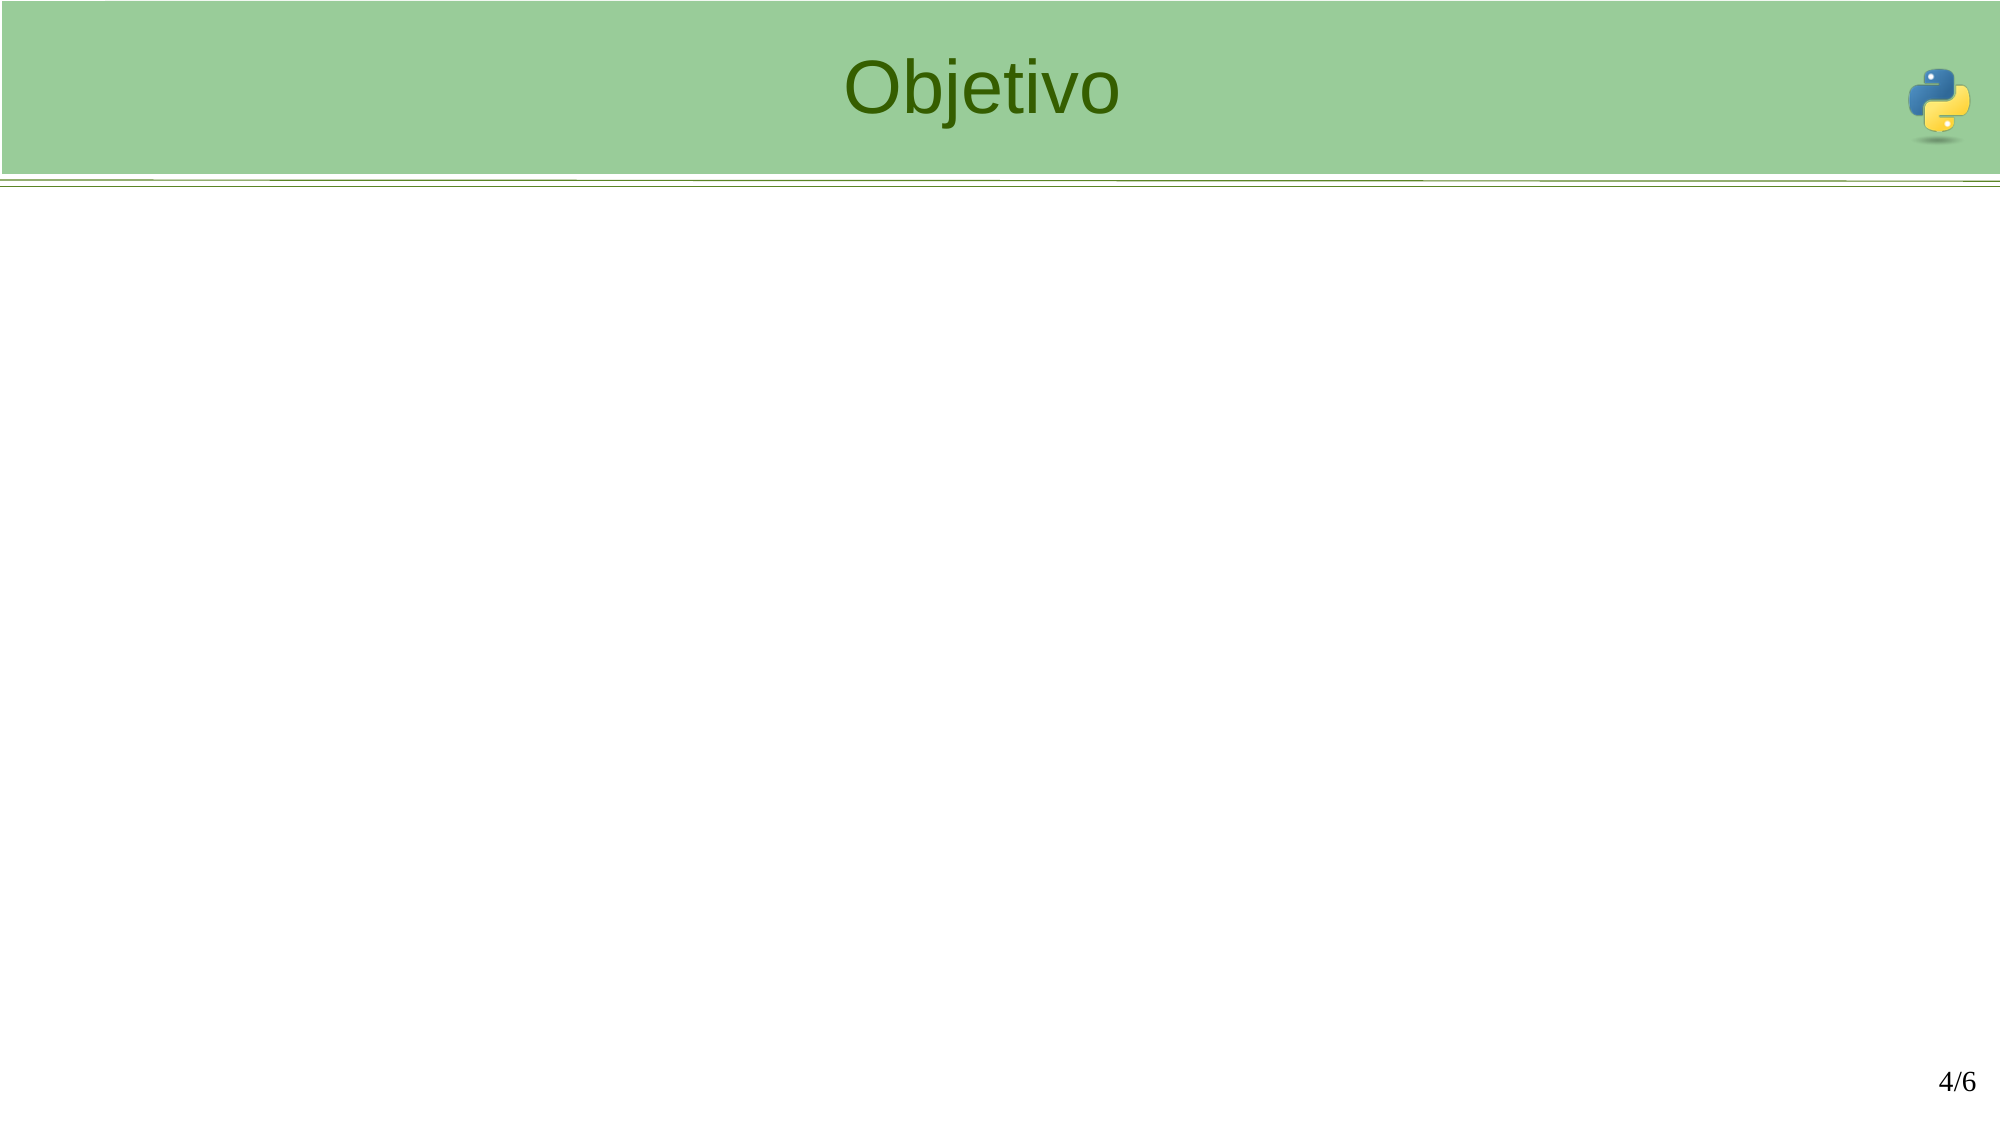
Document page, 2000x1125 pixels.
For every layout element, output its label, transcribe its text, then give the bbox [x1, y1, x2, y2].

title Objetivo [105, 0, 1861, 174]
picture [1901, 59, 1979, 148]
